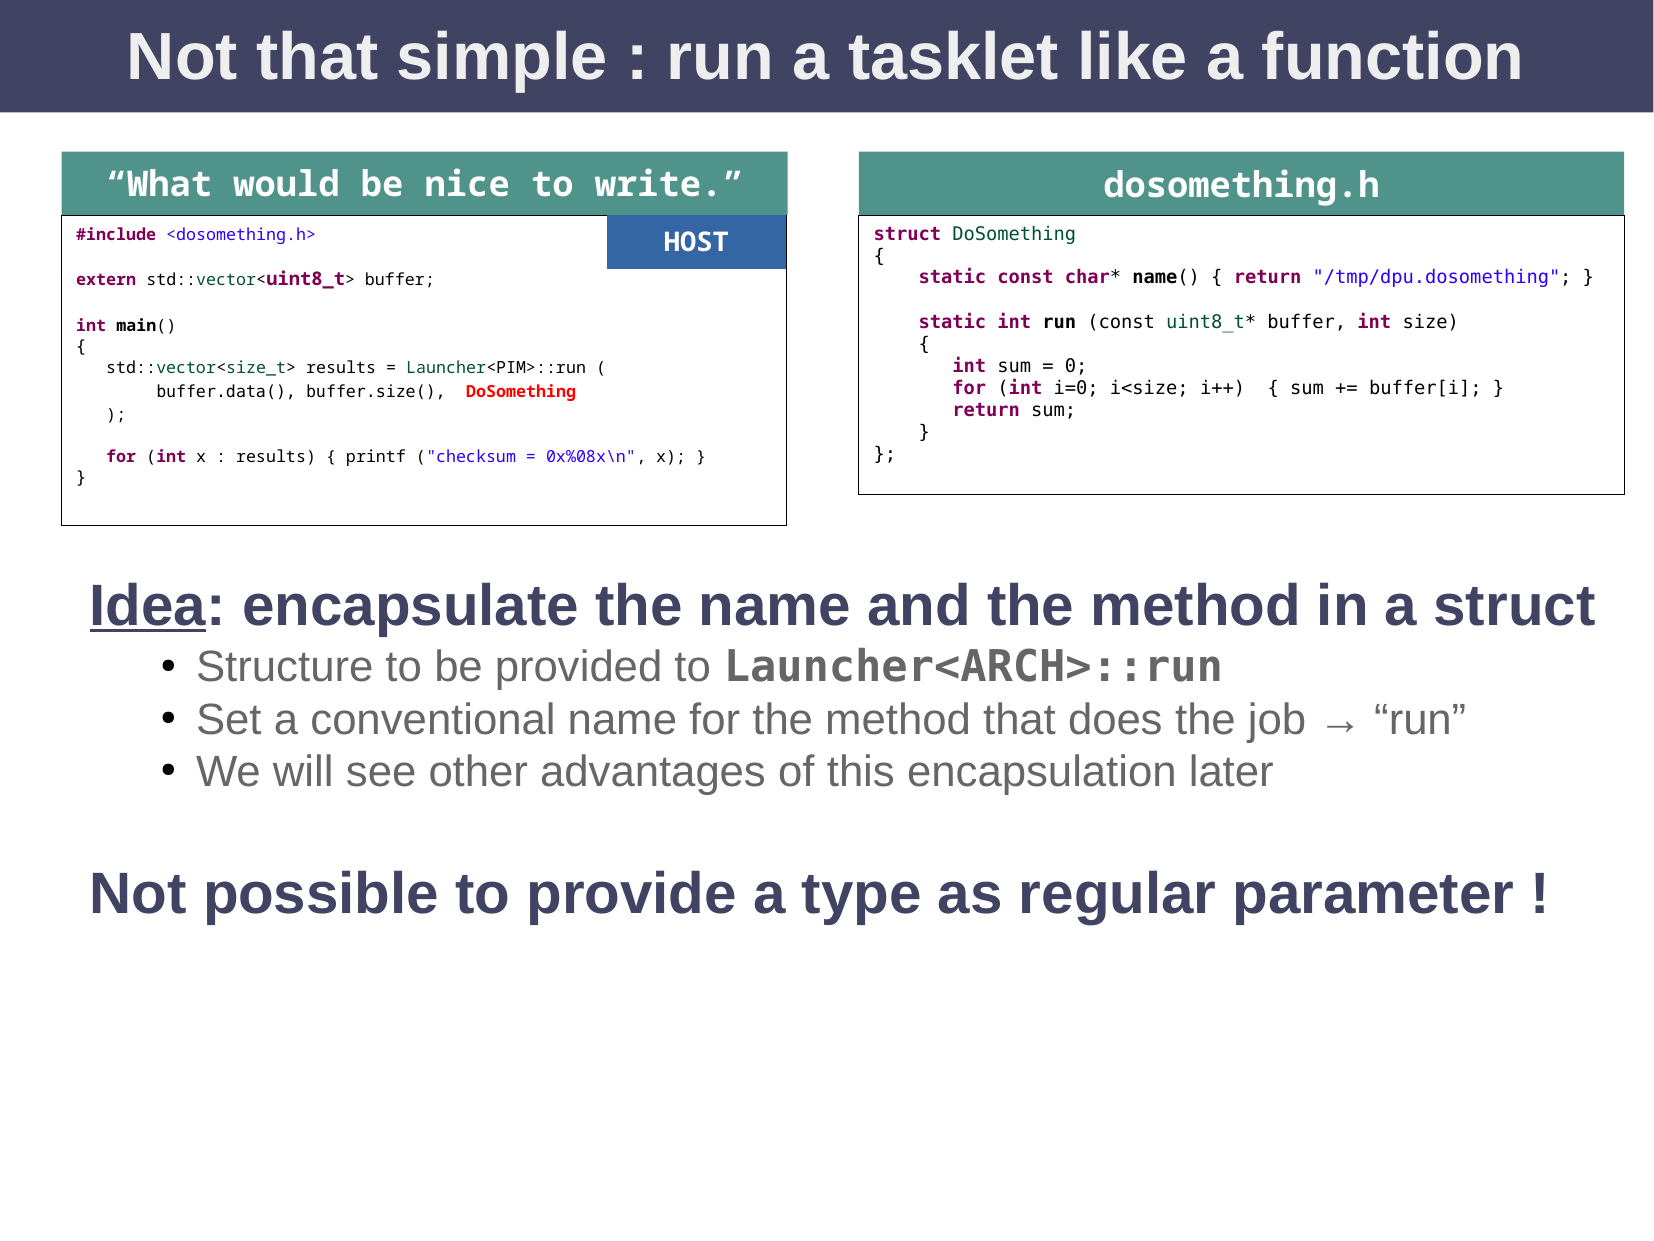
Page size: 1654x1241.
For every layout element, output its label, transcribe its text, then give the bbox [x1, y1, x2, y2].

text_box HOST [607, 215, 786, 269]
text_box dosomething.h [858, 151, 1625, 215]
text_box #include <dosomething.h> extern std::vector<uint8_t> buffer; int main() { std::vector<size_t> results = Launcher<PIM>::run ( buffer.data(), buffer.size(), DoSomething ); for (int x : results) { printf ("checksum = 0x%08x\n", x); } } [61, 215, 787, 526]
text_box Idea: encapsulate the name and the method in a struct Structure to be provided to Launcher<ARCH>::run Set a conventional name for the method that does the job → “run” We will see other advantages of this encapsulation later Not possible to provide a type as regular parameter ! [75, 565, 1619, 1064]
text_box Not that simple : run a tasklet like a function [0, 0, 1654, 113]
text_box struct DoSomething { static const char* name() { return "/tmp/dpu.dosomething"; } static int run (const uint8_t* buffer, int size) { int sum = 0; for (int i=0; i<size; i++) { sum += buffer[i]; } return sum; } }; [858, 215, 1625, 495]
text_box “What would be nice to write.” [61, 151, 788, 215]
